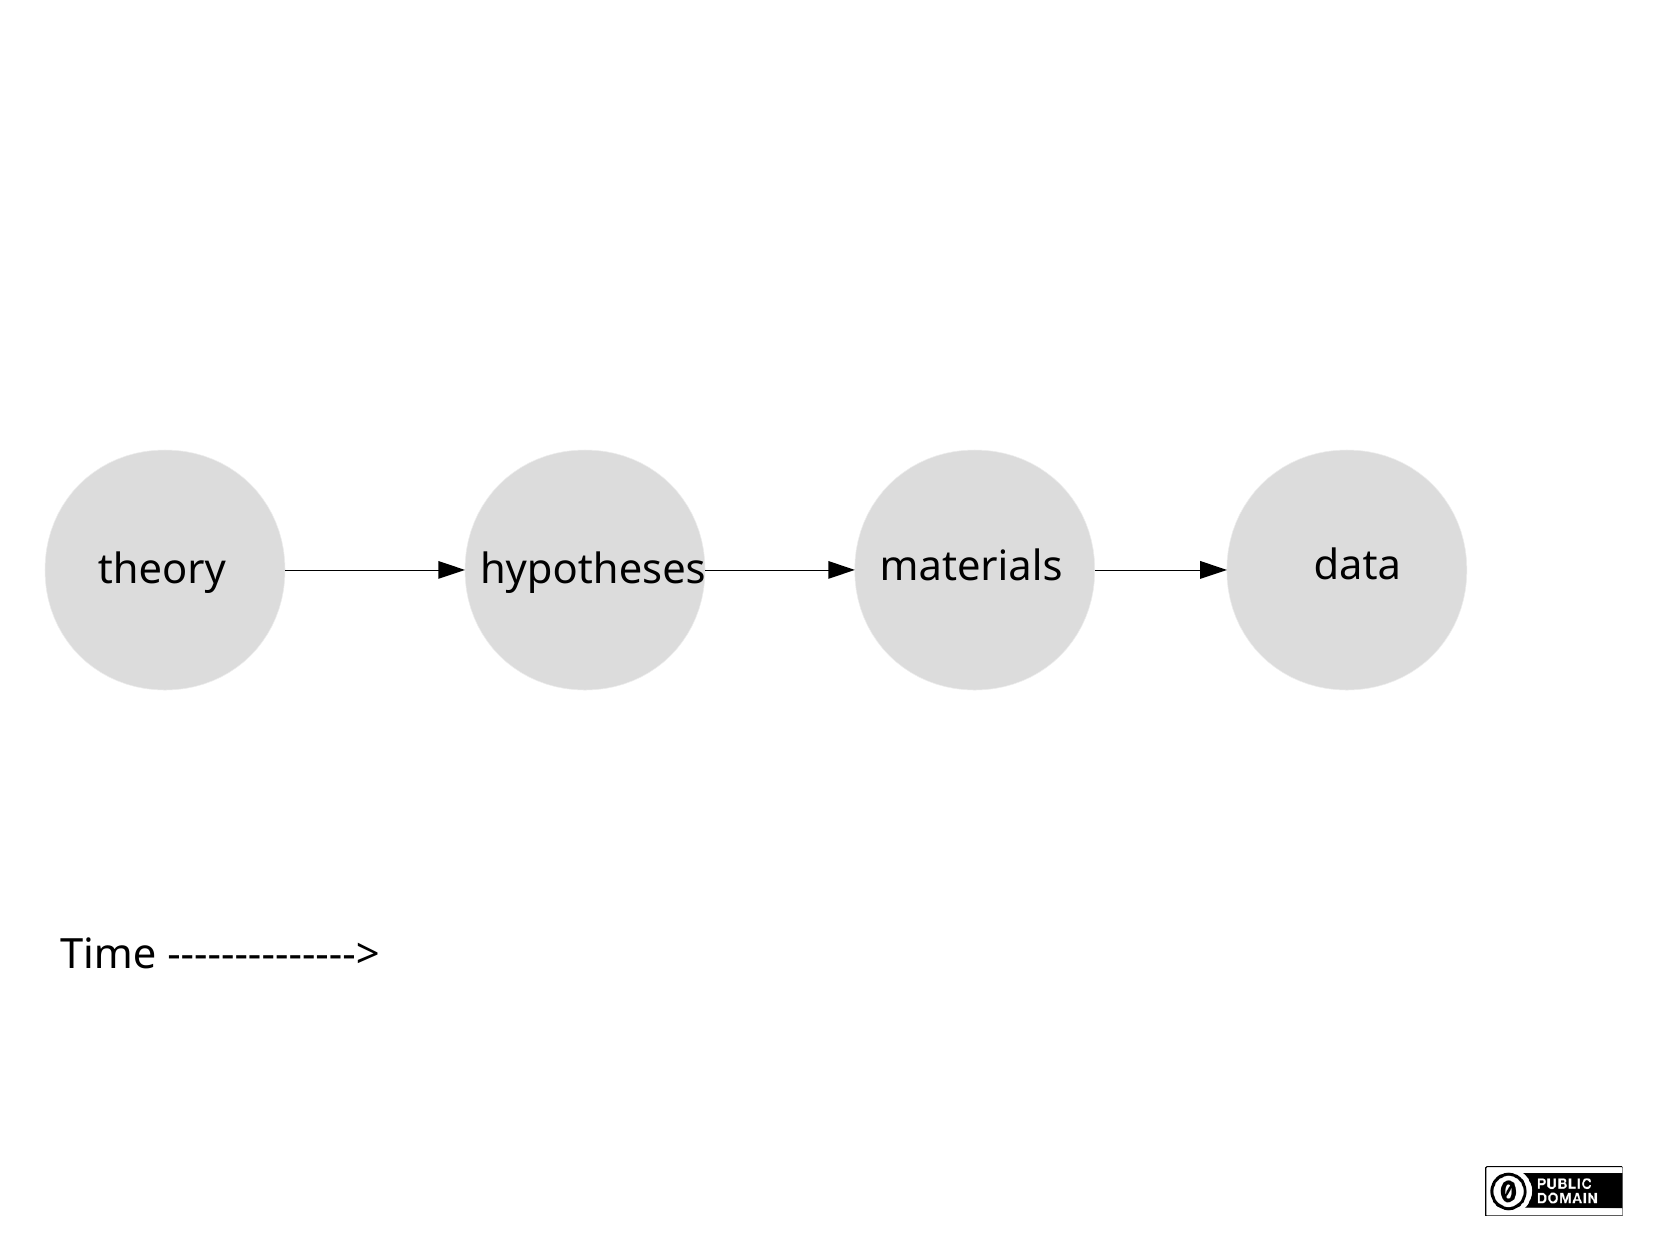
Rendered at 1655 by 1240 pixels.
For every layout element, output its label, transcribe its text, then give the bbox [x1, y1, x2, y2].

text_box hypotheses [465, 534, 727, 600]
text_box data [1226, 529, 1489, 596]
text_box [438, 560, 465, 579]
text_box [1235, 451, 1459, 529]
text_box [1485, 1167, 1623, 1215]
text_box theory [82, 534, 345, 600]
text_box [470, 600, 700, 689]
text_box [46, 451, 280, 689]
text_box Time --------------> [45, 919, 452, 986]
text_box [856, 451, 1091, 689]
text_box materials [864, 531, 1126, 598]
text_box [828, 560, 855, 579]
text_box [1231, 596, 1463, 689]
text_box [471, 451, 699, 534]
text_box [1200, 560, 1226, 579]
